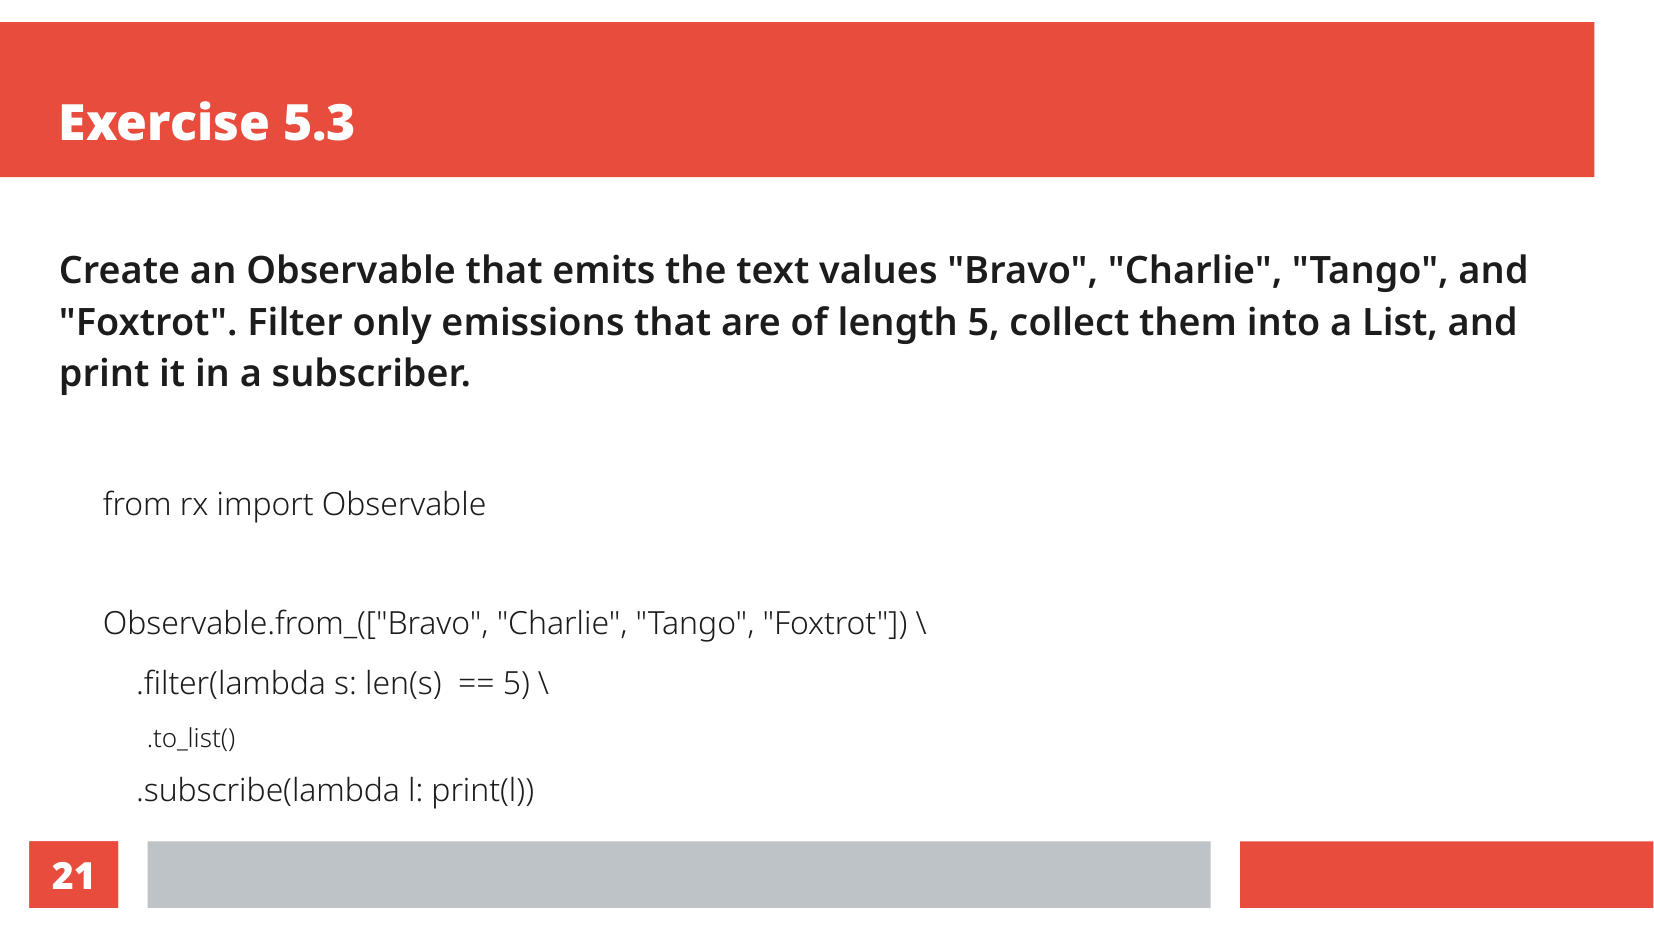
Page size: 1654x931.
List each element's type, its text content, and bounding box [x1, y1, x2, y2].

list Create an Observable that emits the text values "Bravo", "Charlie", "Tango", and "Foxtrot". Filter only emissions that are of length 5, collect them into a List, and print it in a subscriber. from rx import Observable Observable.from_(["Bravo", "Charlie", "Tango", "Foxtrot"]) \ .filter(lambda s: len(s) == 5) \ .to_list() .subscribe(lambda l: print(l)) [58, 243, 1565, 820]
title Exercise 5.3 [58, 44, 1595, 155]
